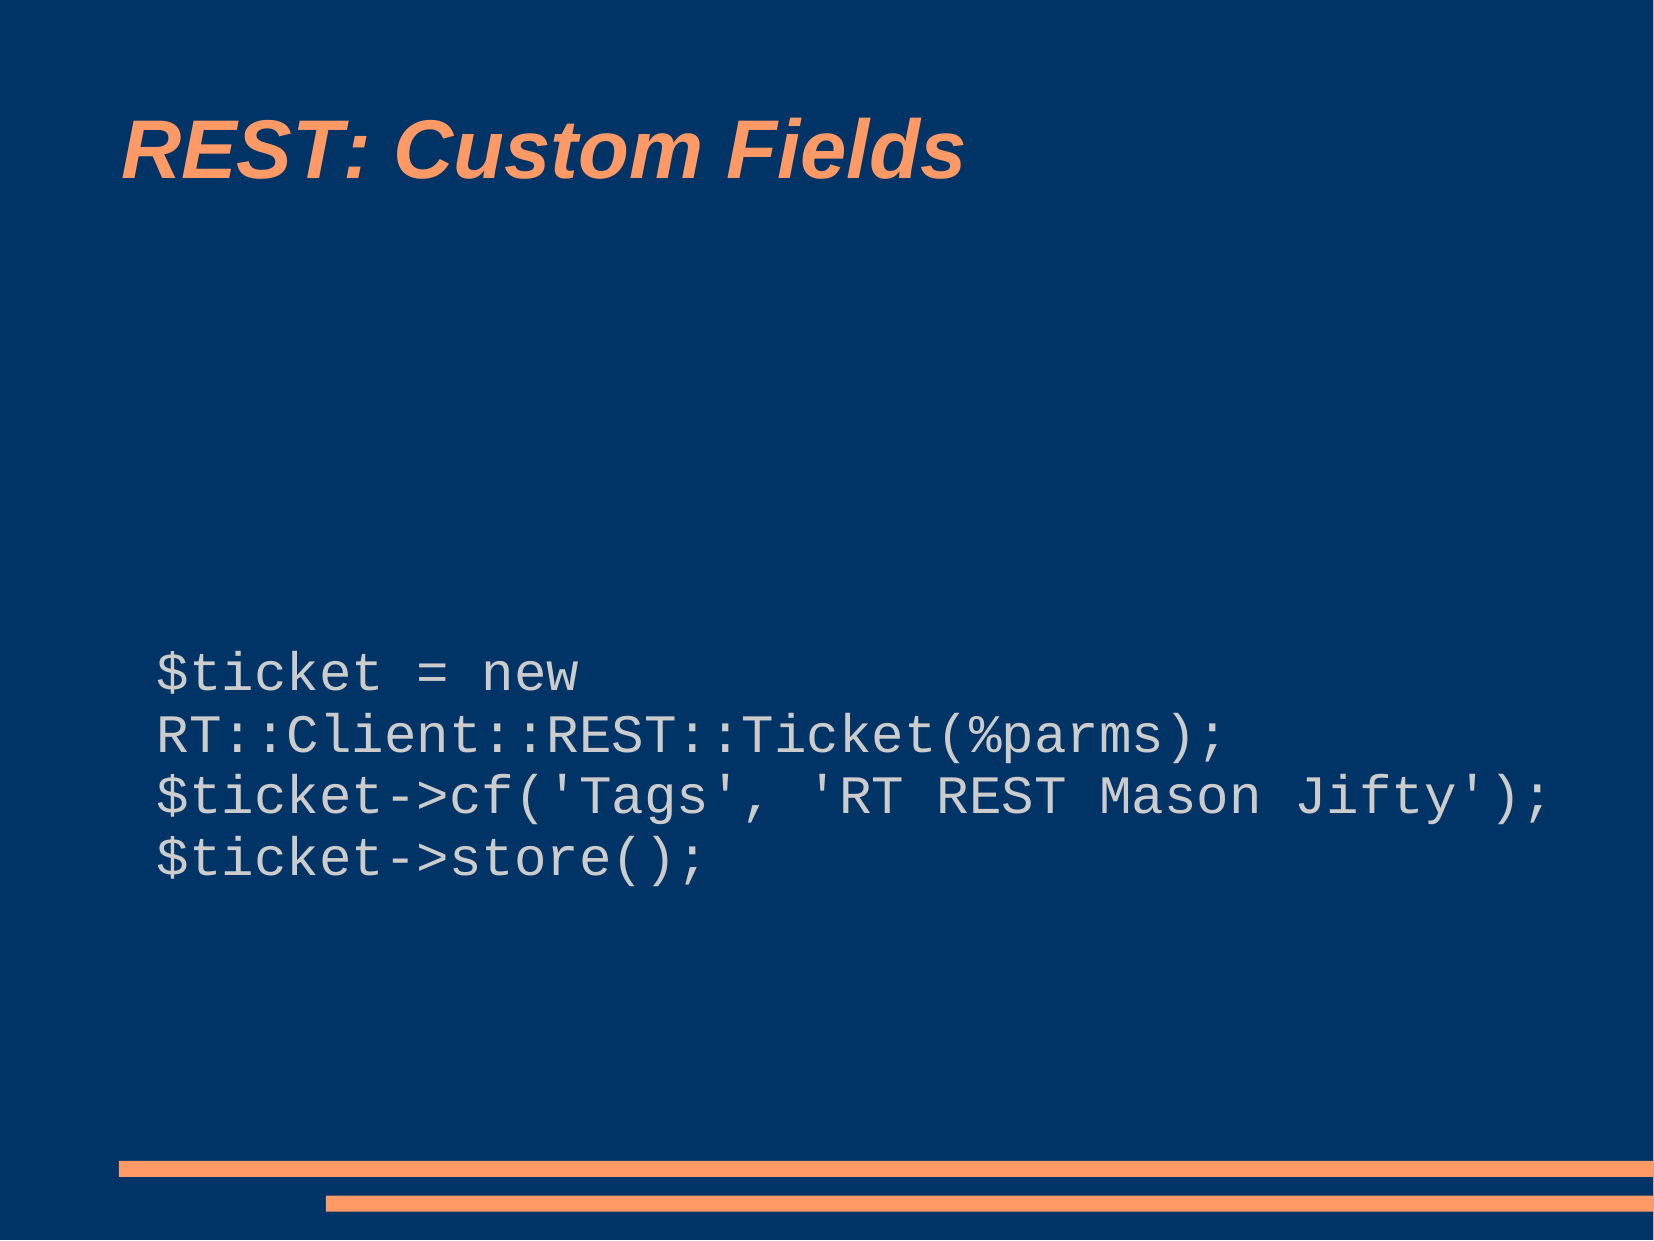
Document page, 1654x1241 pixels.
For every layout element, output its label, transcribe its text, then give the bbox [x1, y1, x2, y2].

subtitle $ticket = new RT::Client::REST::Ticket(%parms); $ticket->cf('Tags', 'RT REST Mason Jifty'); $ticket->store(); [121, 322, 1561, 1141]
title REST: Custom Fields [121, 46, 1534, 254]
